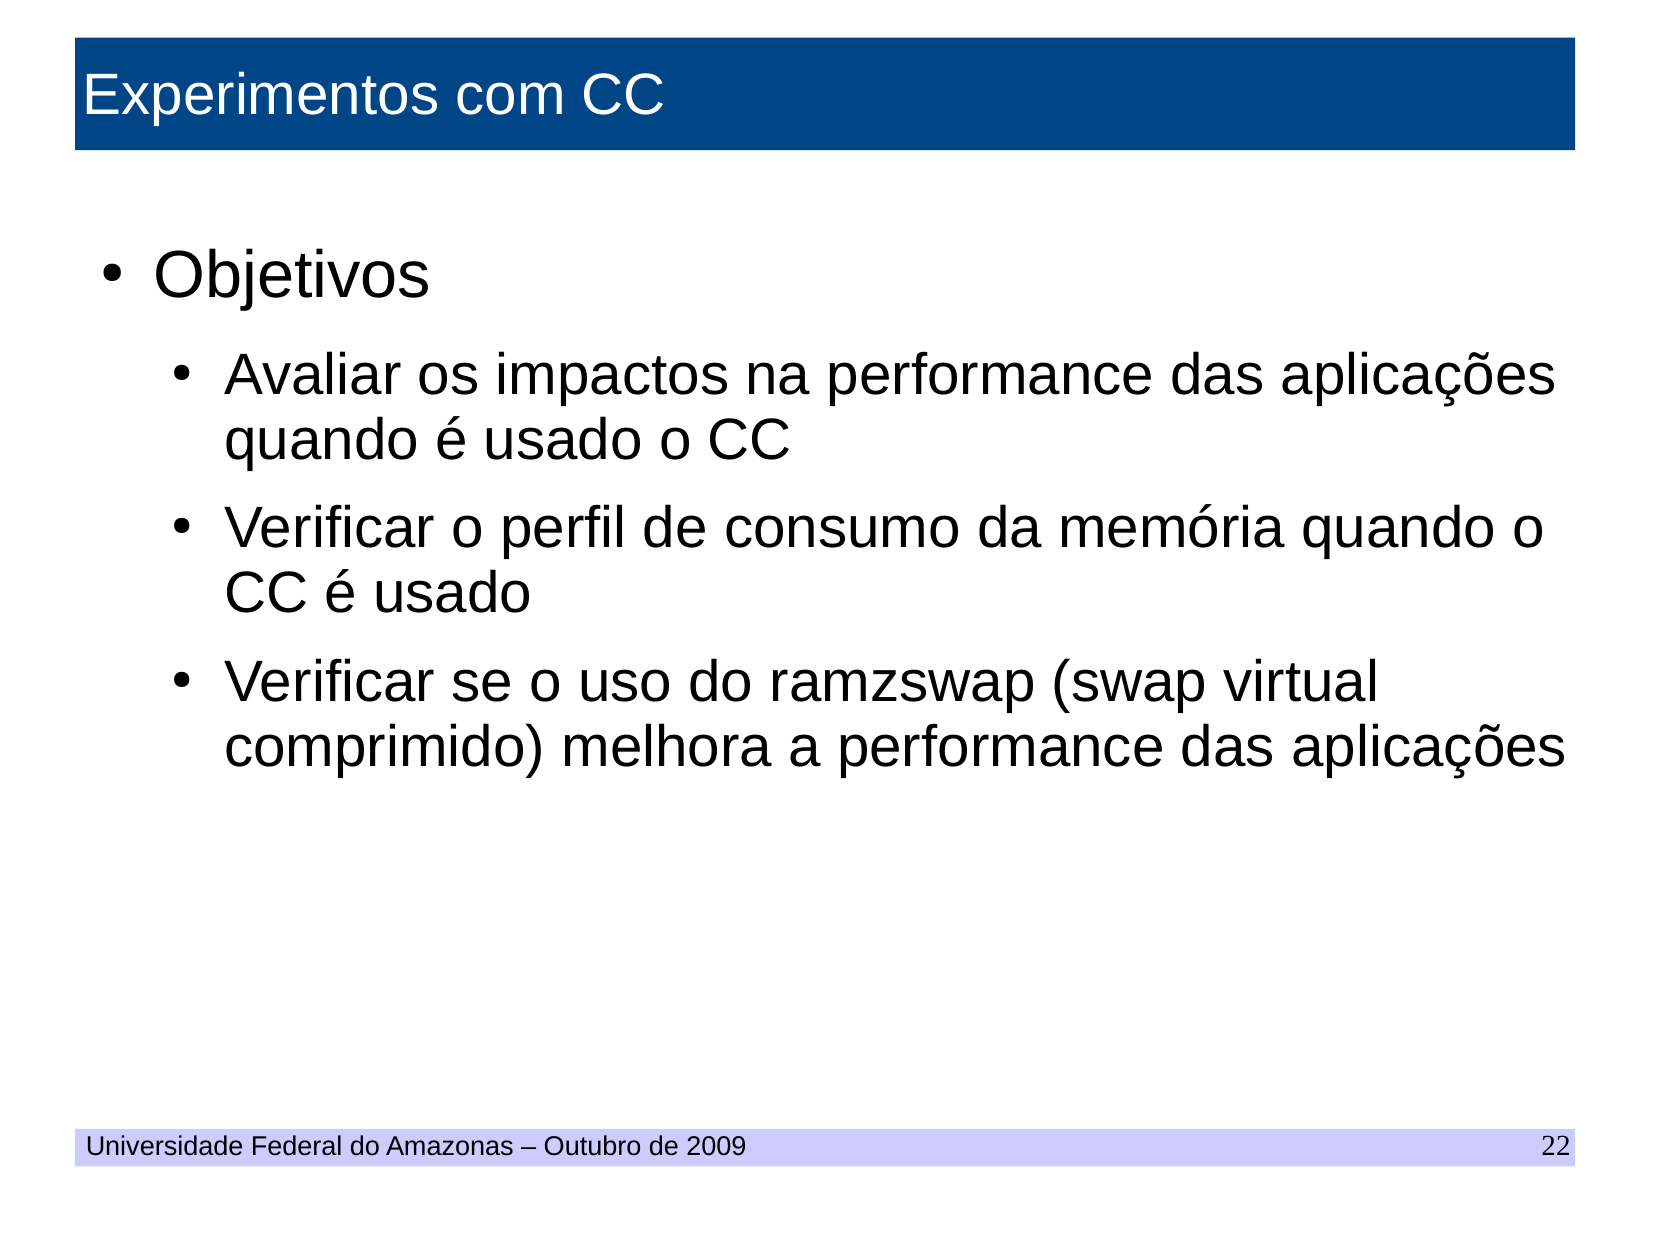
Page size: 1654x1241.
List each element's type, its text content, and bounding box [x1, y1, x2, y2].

title Experimentos com CC [82, 43, 1571, 145]
list Objetivos Avaliar os impactos na performance das aplicações quando é usado o CC Verificar o perfil de consumo da memória quando o CC é usado Verificar se o uso do ramzswap (swap virtual comprimido) melhora a performance das aplicações [82, 237, 1571, 1056]
